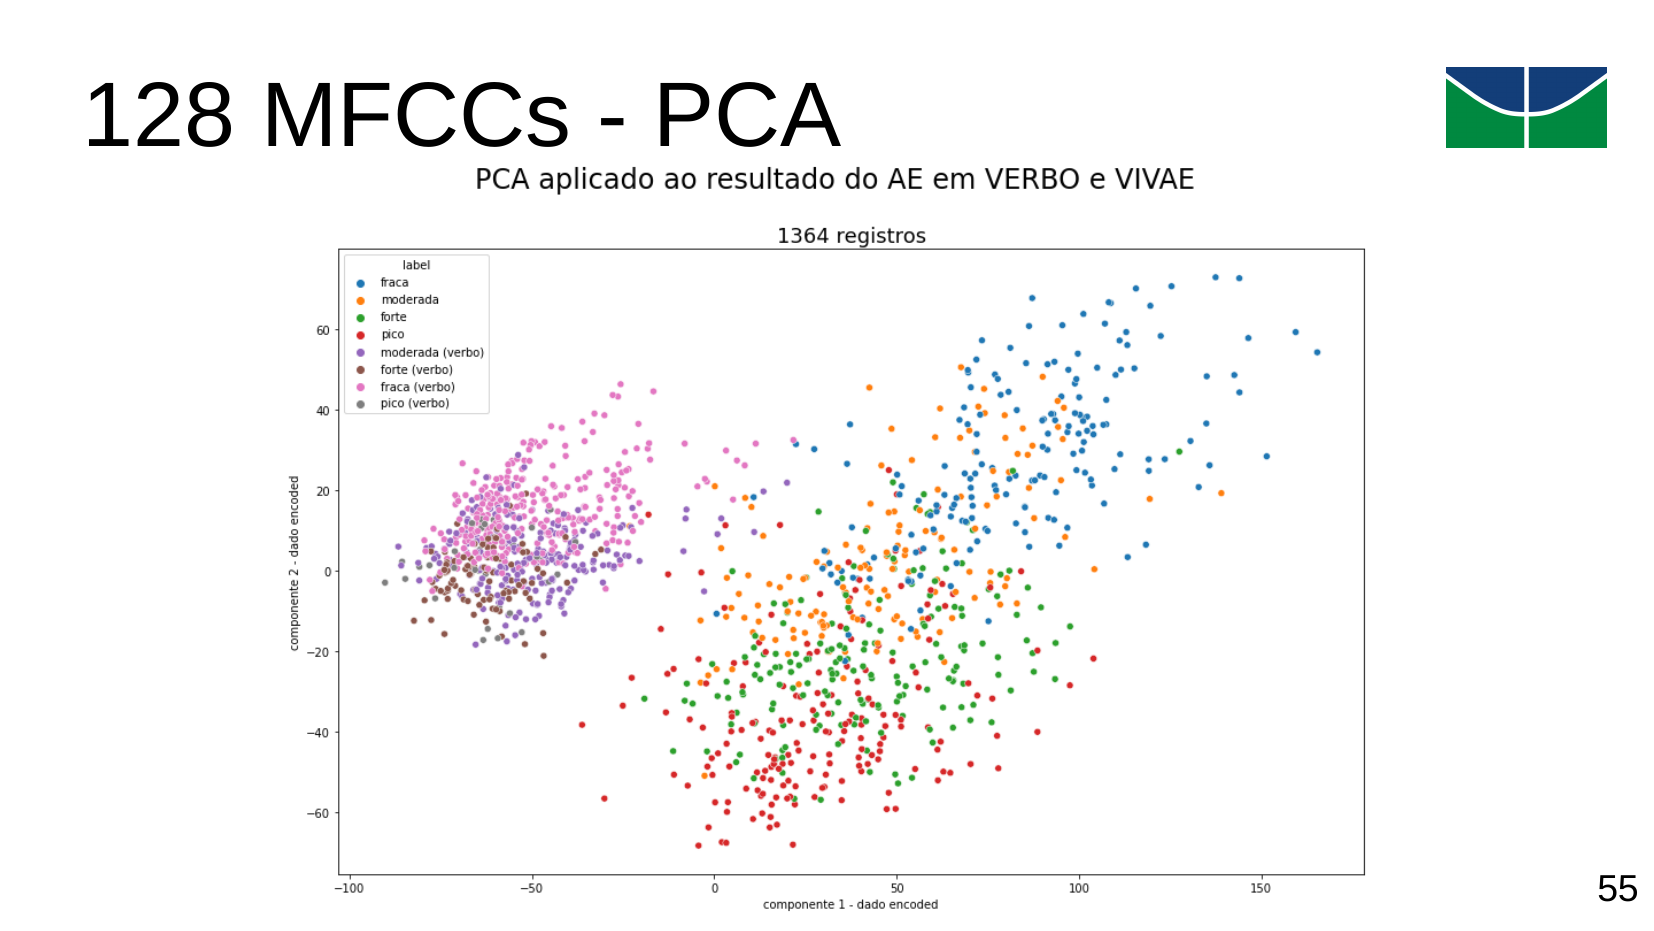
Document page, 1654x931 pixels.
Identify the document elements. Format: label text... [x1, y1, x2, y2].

title 128 MFCCs - PCA [82, 37, 1571, 193]
picture [282, 159, 1372, 918]
text_box <number> [1024, 860, 1654, 931]
picture [1571, 67, 1607, 148]
